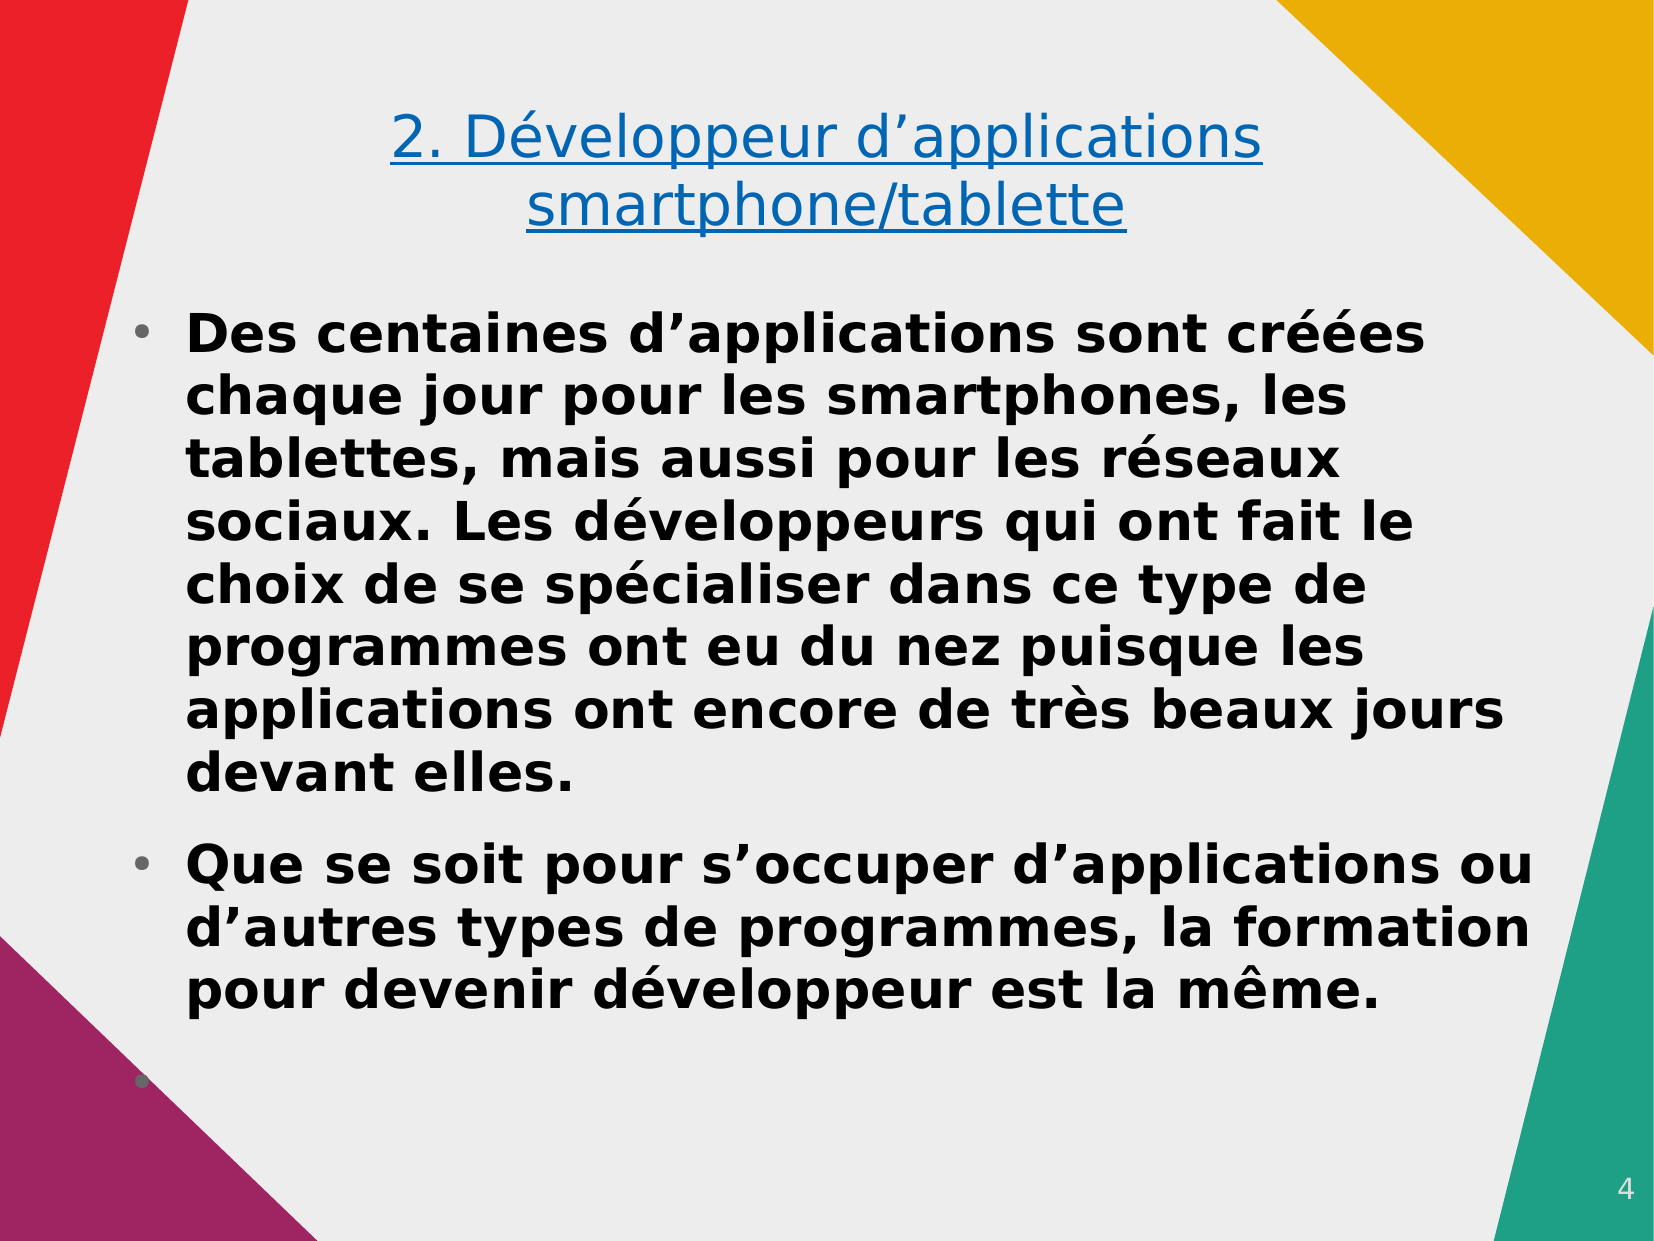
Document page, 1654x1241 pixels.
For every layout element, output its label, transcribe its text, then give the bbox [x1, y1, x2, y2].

list Des centaines d’applications sont créées chaque jour pour les smartphones, les tablettes, mais aussi pour les réseaux sociaux. Les développeurs qui ont fait le choix de se spécialiser dans ce type de programmes ont eu du nez puisque les applications ont encore de très beaux jours devant elles. Que se soit pour s’occuper d’applications ou d’autres types de programmes, la formation pour devenir développeur est la même. [114, 302, 1539, 1033]
title 2. Développeur d’applications smartphone/tablette [114, 73, 1539, 271]
